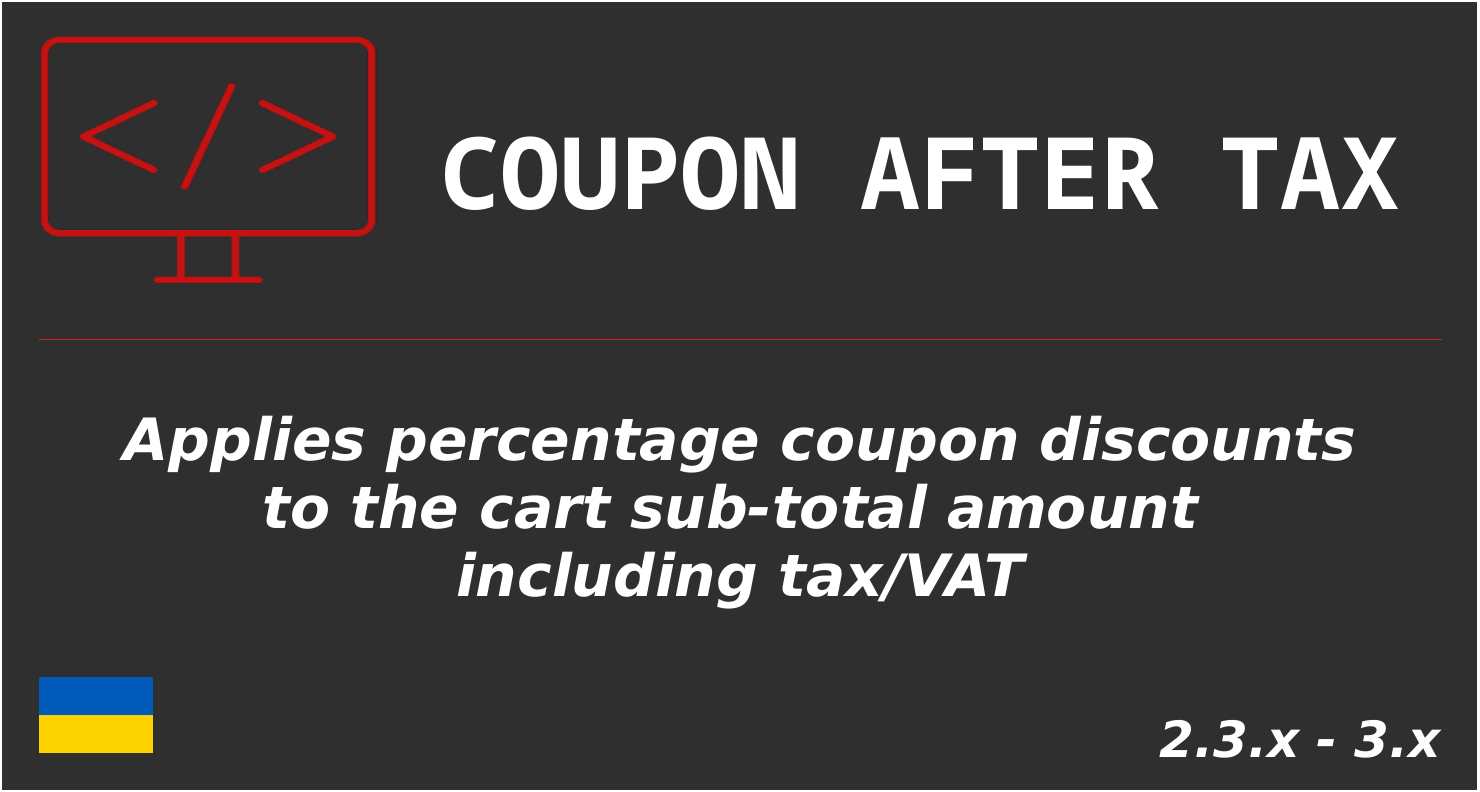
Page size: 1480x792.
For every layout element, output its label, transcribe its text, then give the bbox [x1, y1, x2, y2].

title 2.3.x - 3.x [1014, 716, 1441, 765]
title Applies percentage coupon discounts to the cart sub-total amount including tax/VAT [38, 339, 1443, 678]
title COUPON AFTER TAX [386, 39, 1456, 303]
picture [39, 35, 378, 285]
picture [39, 677, 153, 753]
